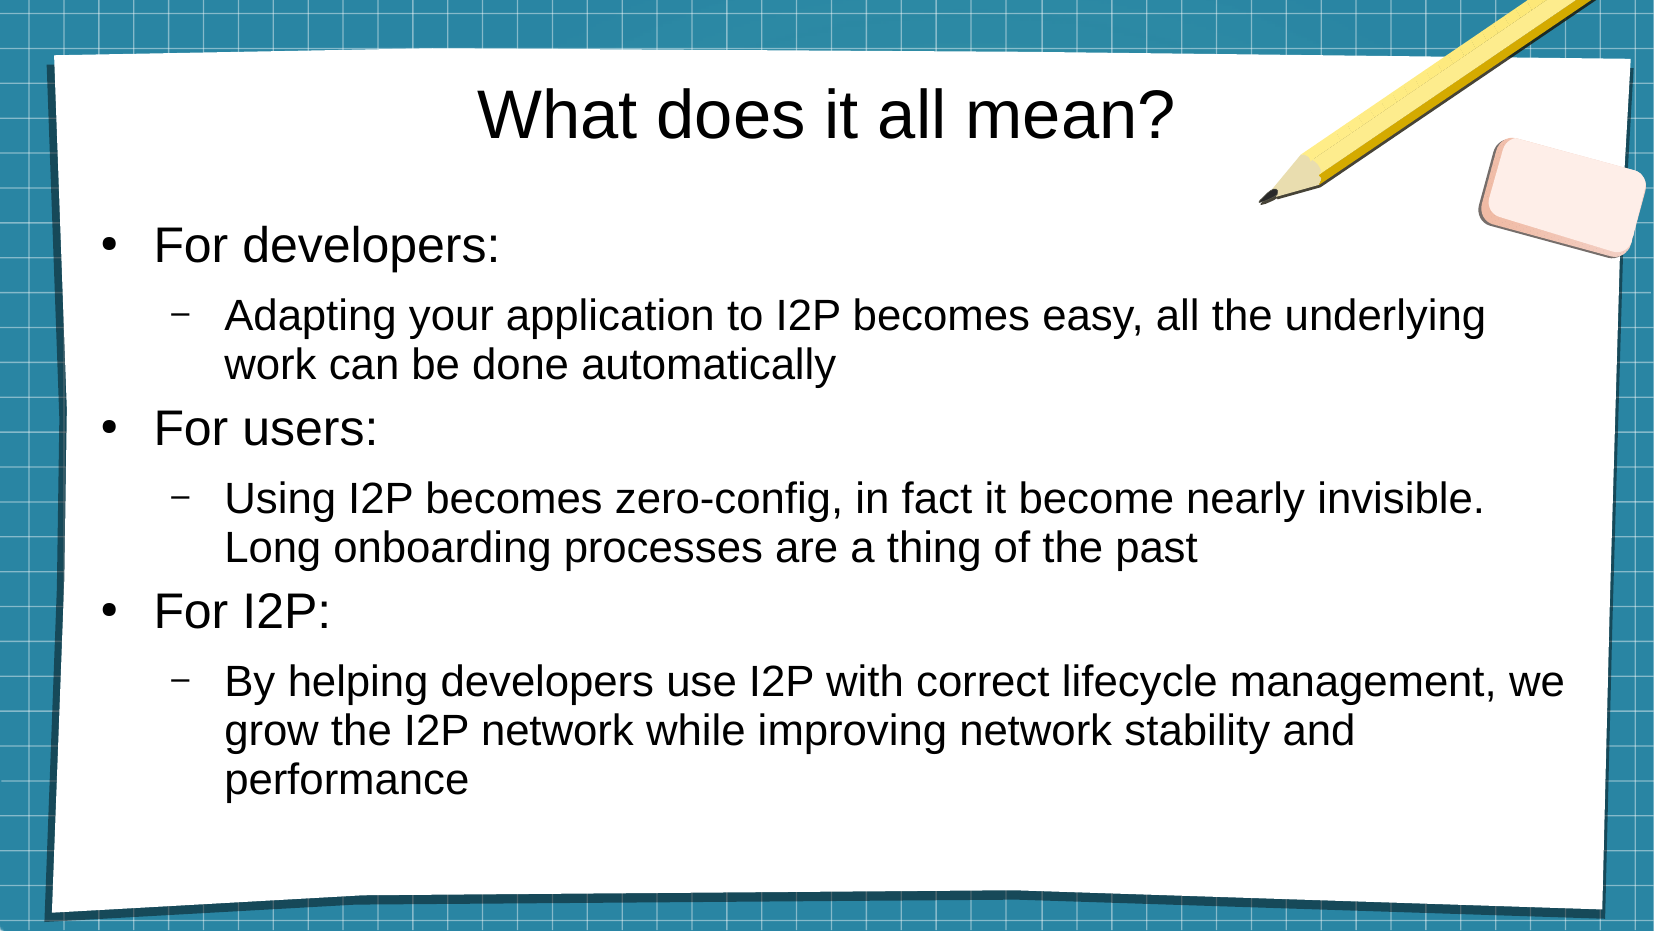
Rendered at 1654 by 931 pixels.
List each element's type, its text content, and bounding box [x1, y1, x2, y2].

list For users: Using I2P becomes zero-config, in fact it become nearly invisible. Long onboarding processes are a thing of the past [82, 400, 1571, 583]
title What does it all mean? [82, 37, 1571, 193]
list For developers: Adapting your application to I2P becomes easy, all the underlying work can be done automatically [82, 217, 1571, 400]
list For I2P: By helping developers use I2P with correct lifecycle management, we grow the I2P network while improving network stability and performance [82, 583, 1571, 863]
